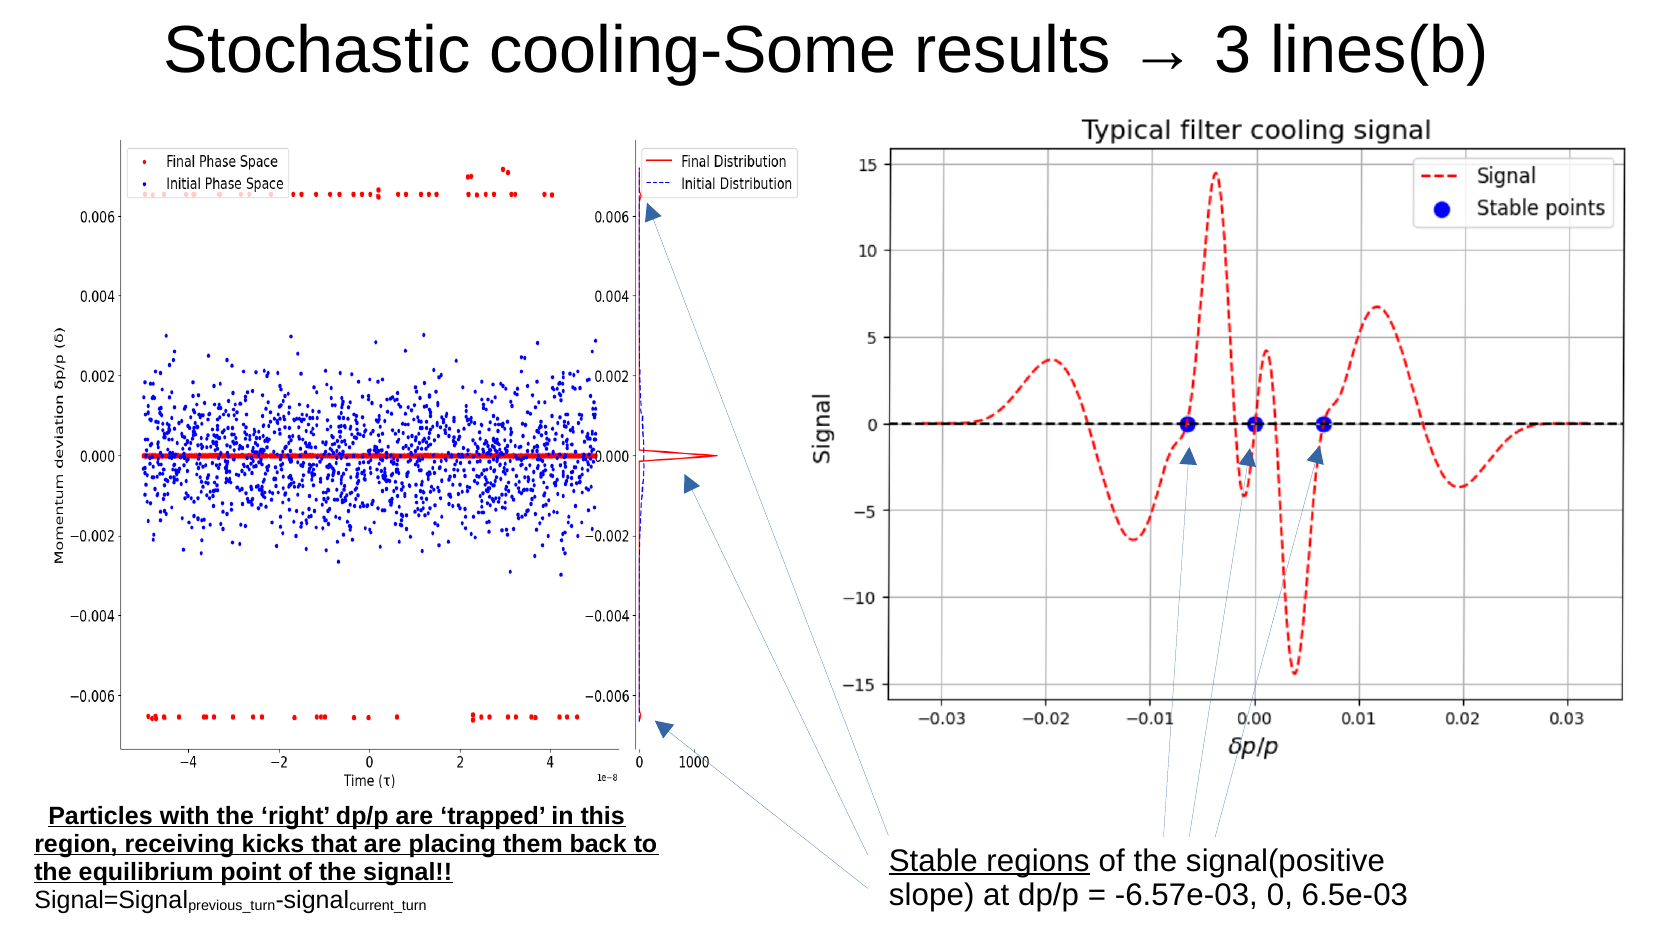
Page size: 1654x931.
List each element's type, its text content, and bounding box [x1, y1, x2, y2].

text_box Particles with the ‘right’ dp/p are ‘trapped’ in this region, receiving kicks that are placing them back to the equilibrium point of the signal!! Signal=Signalprevious_turn-signalcurrent_turn [19, 794, 711, 931]
title Stochastic cooling-Some results → 3 lines(b) [82, 12, 1571, 87]
picture [49, 99, 1634, 795]
text_box Stable regions of the signal(positive slope) at dp/p = -6.57e-03, 0, 6.5e-03 [874, 835, 1470, 920]
